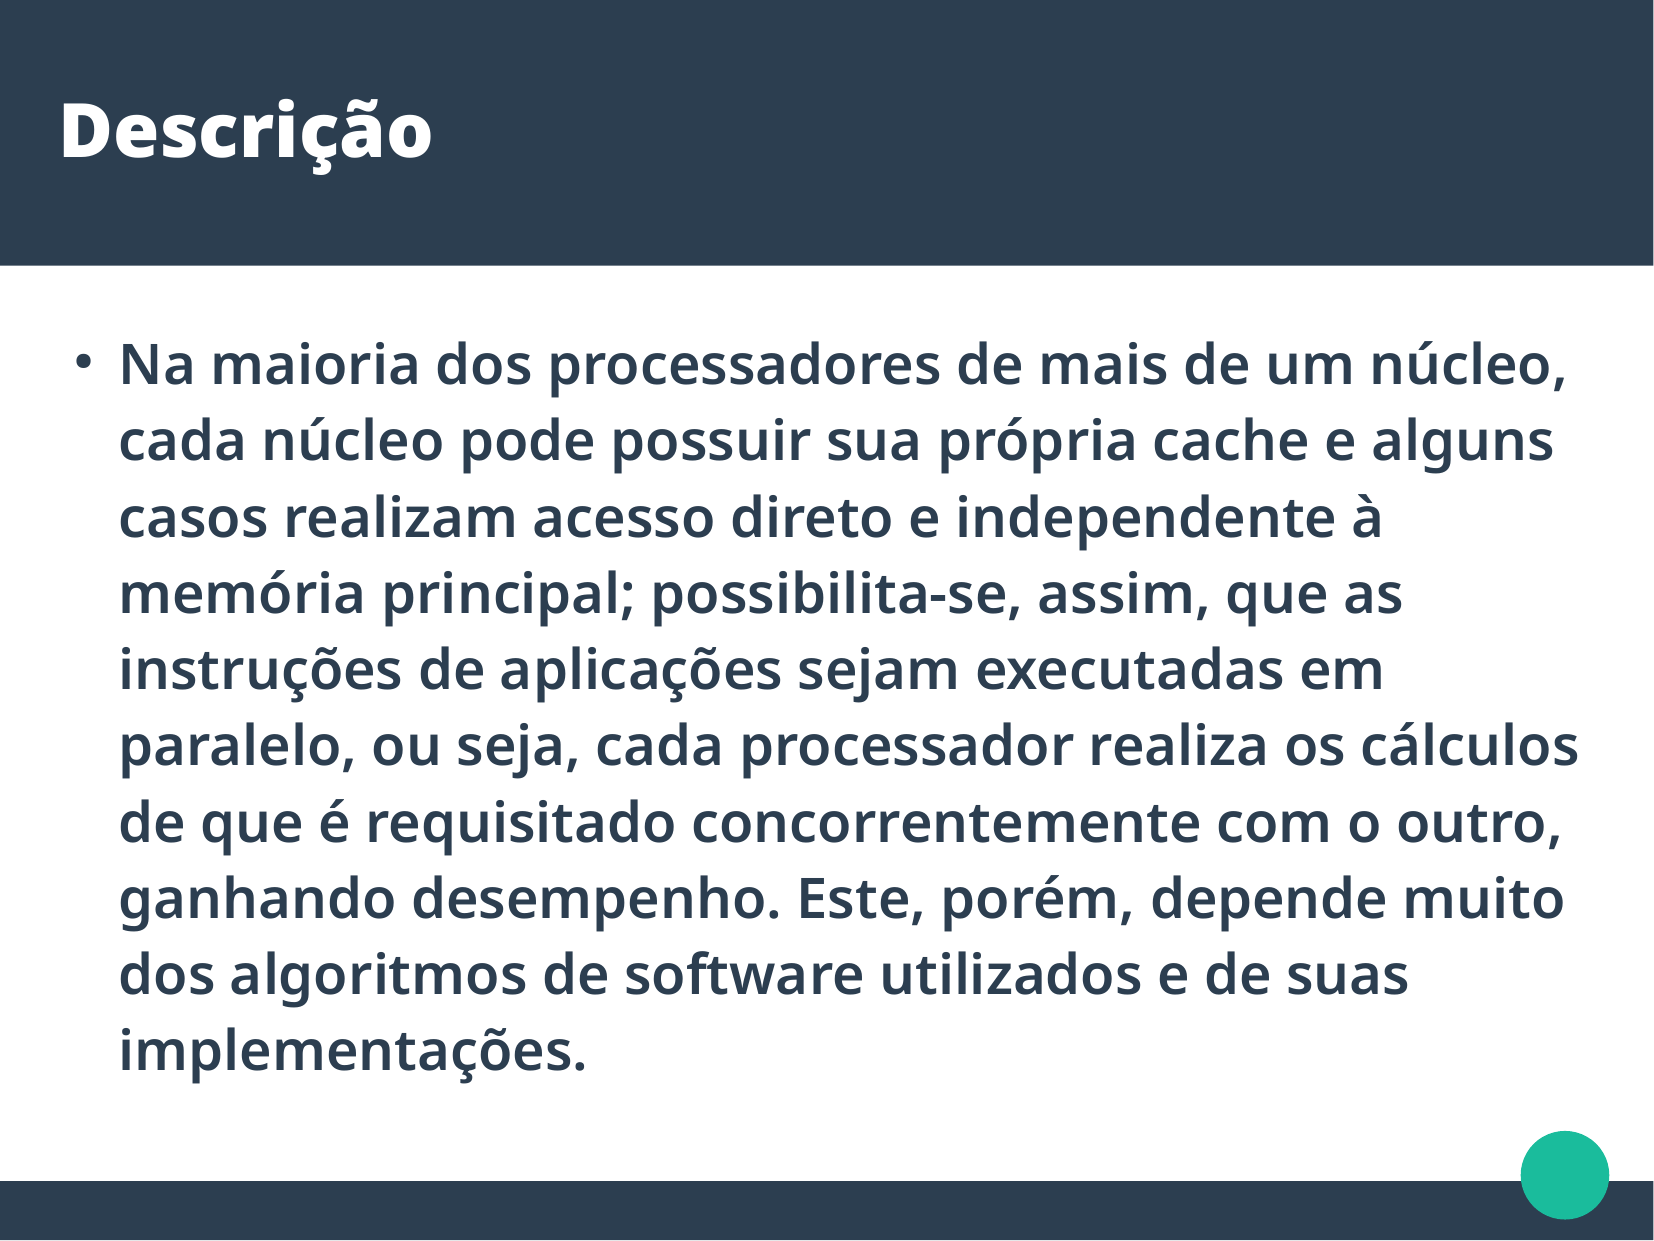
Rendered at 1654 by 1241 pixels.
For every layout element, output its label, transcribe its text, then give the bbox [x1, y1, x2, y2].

title Descrição [59, 49, 1595, 207]
list Na maioria dos processadores de mais de um núcleo, cada núcleo pode possuir sua própria cache e alguns casos realizam acesso direto e independente à memória principal; possibilita-se, assim, que as instruções de aplicações sejam executadas em paralelo, ou seja, cada processador realiza os cálculos de que é requisitado concorrentemente com o outro, ganhando desempenho. Este, porém, depende muito dos algoritmos de software utilizados e de suas implementações. [59, 324, 1595, 1152]
